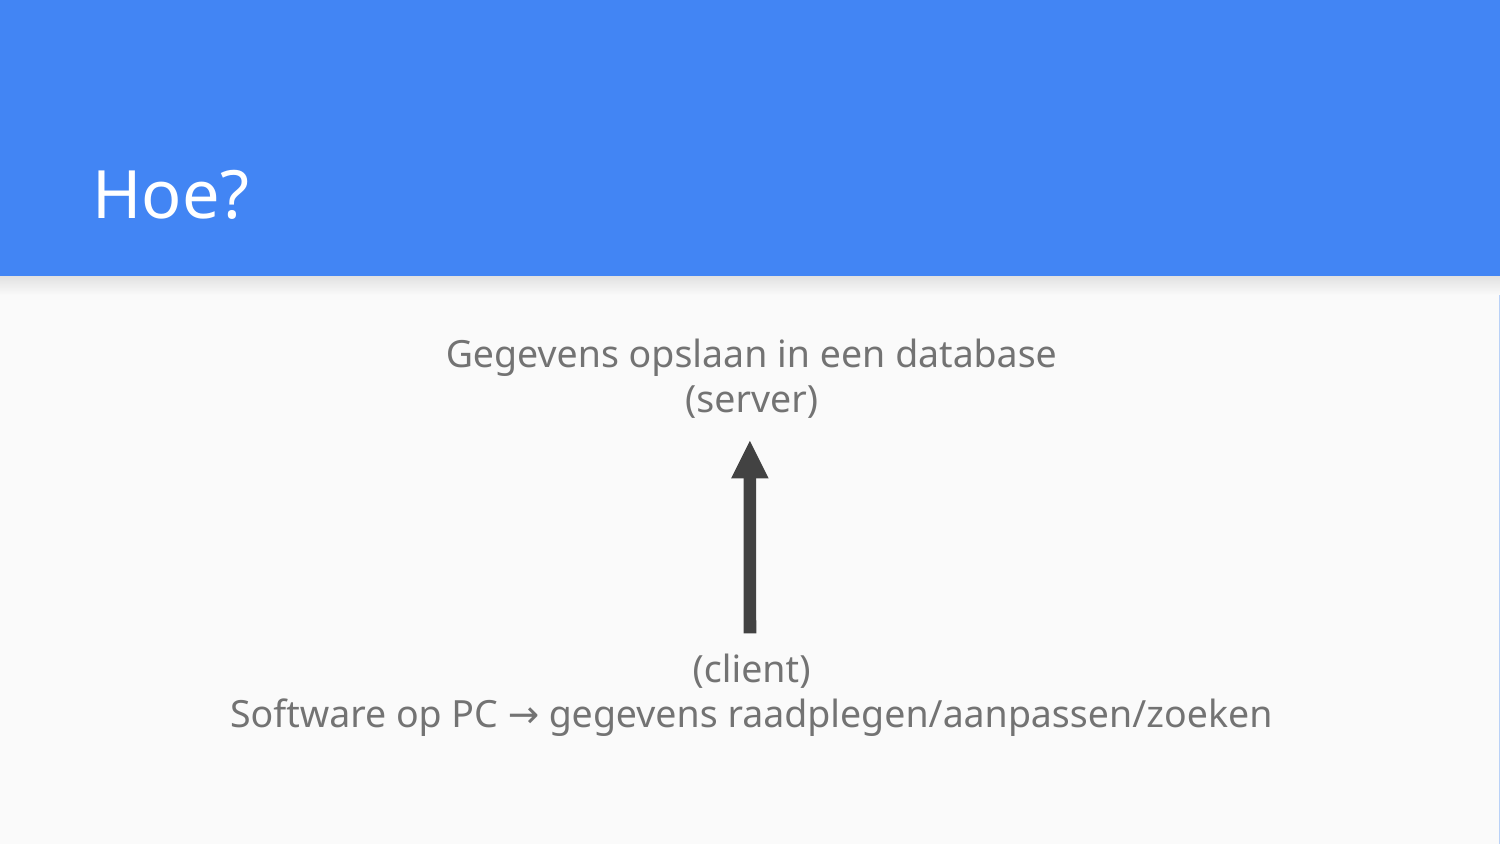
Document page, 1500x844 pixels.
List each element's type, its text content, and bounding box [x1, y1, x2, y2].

list Gegevens opslaan in een database (server) (client) Software op PC → gegevens raadplegen/aanpassen/zoeken [77, 314, 1427, 760]
title Hoe? [77, 121, 1427, 248]
